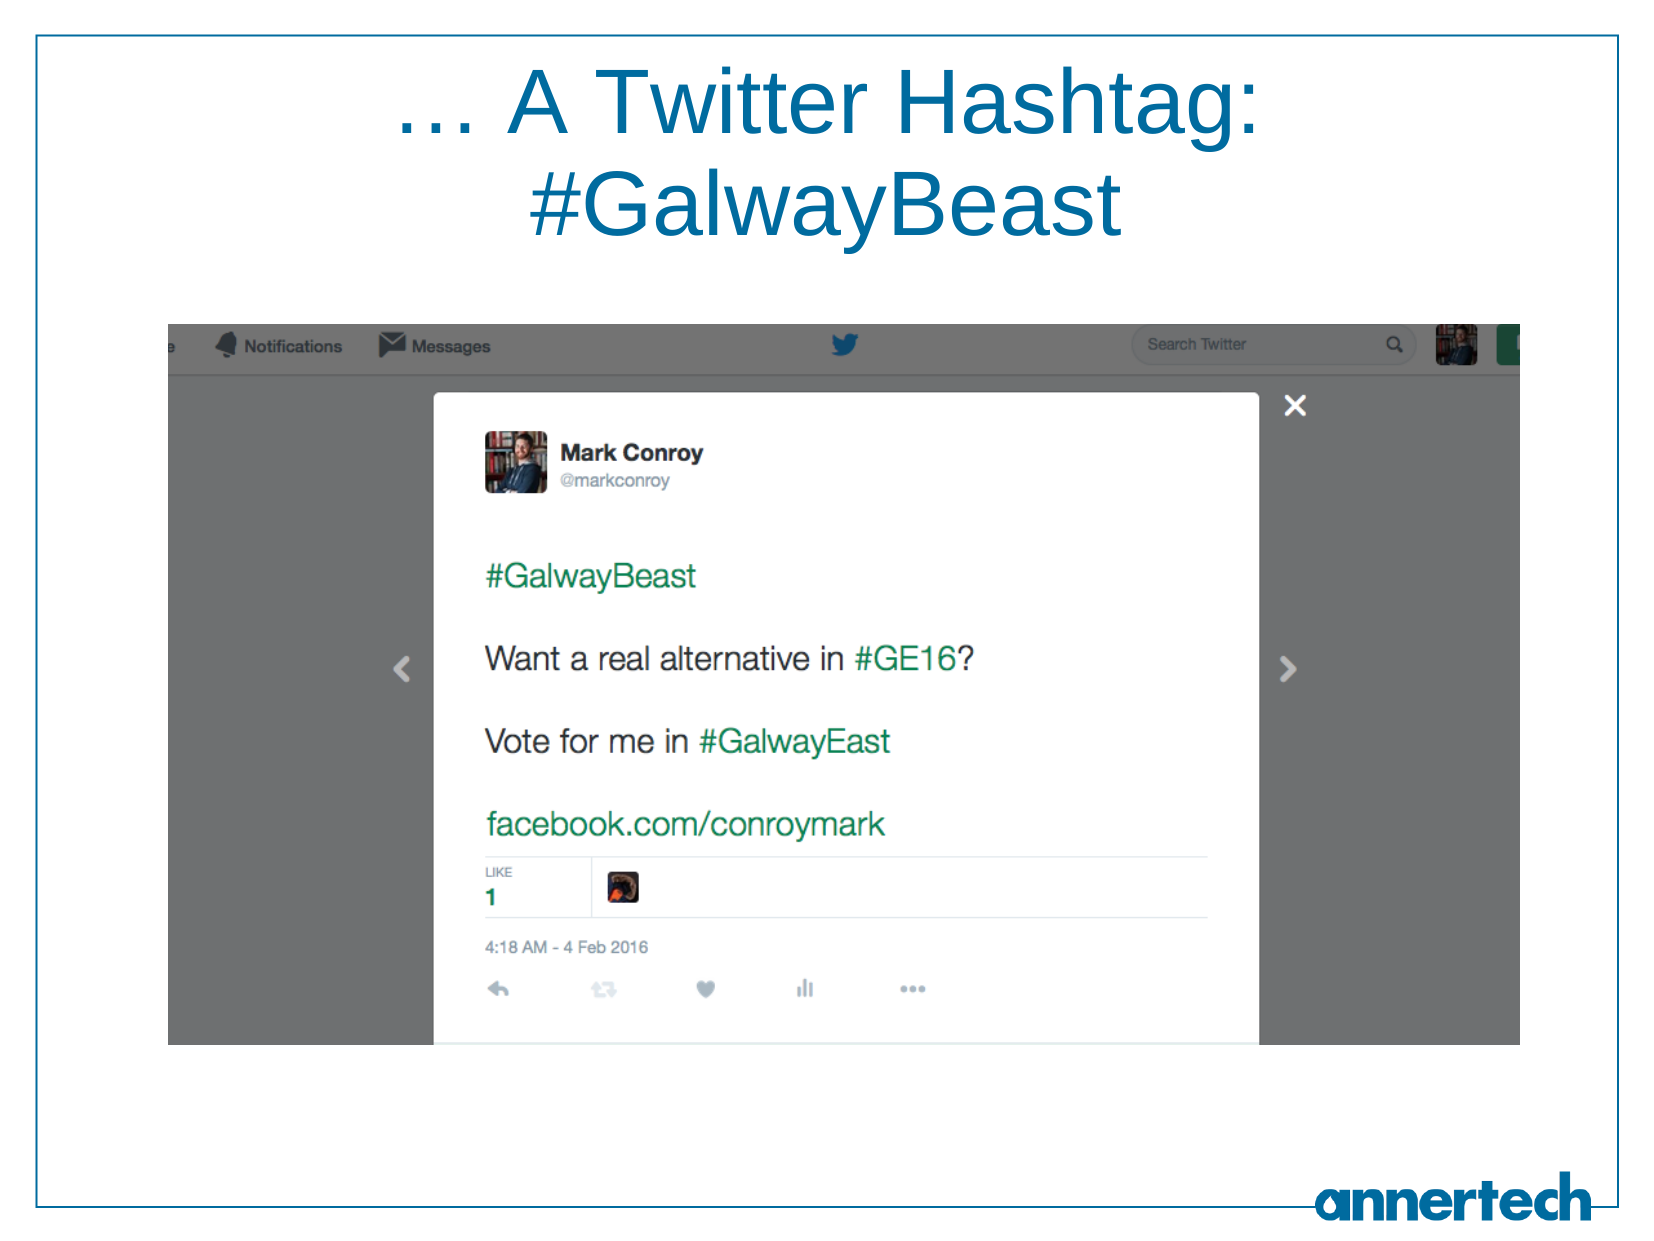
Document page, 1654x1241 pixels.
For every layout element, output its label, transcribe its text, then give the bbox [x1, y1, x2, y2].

title … A Twitter Hashtag: #GalwayBeast [82, 49, 1571, 257]
picture [0, 0, 1654, 1241]
